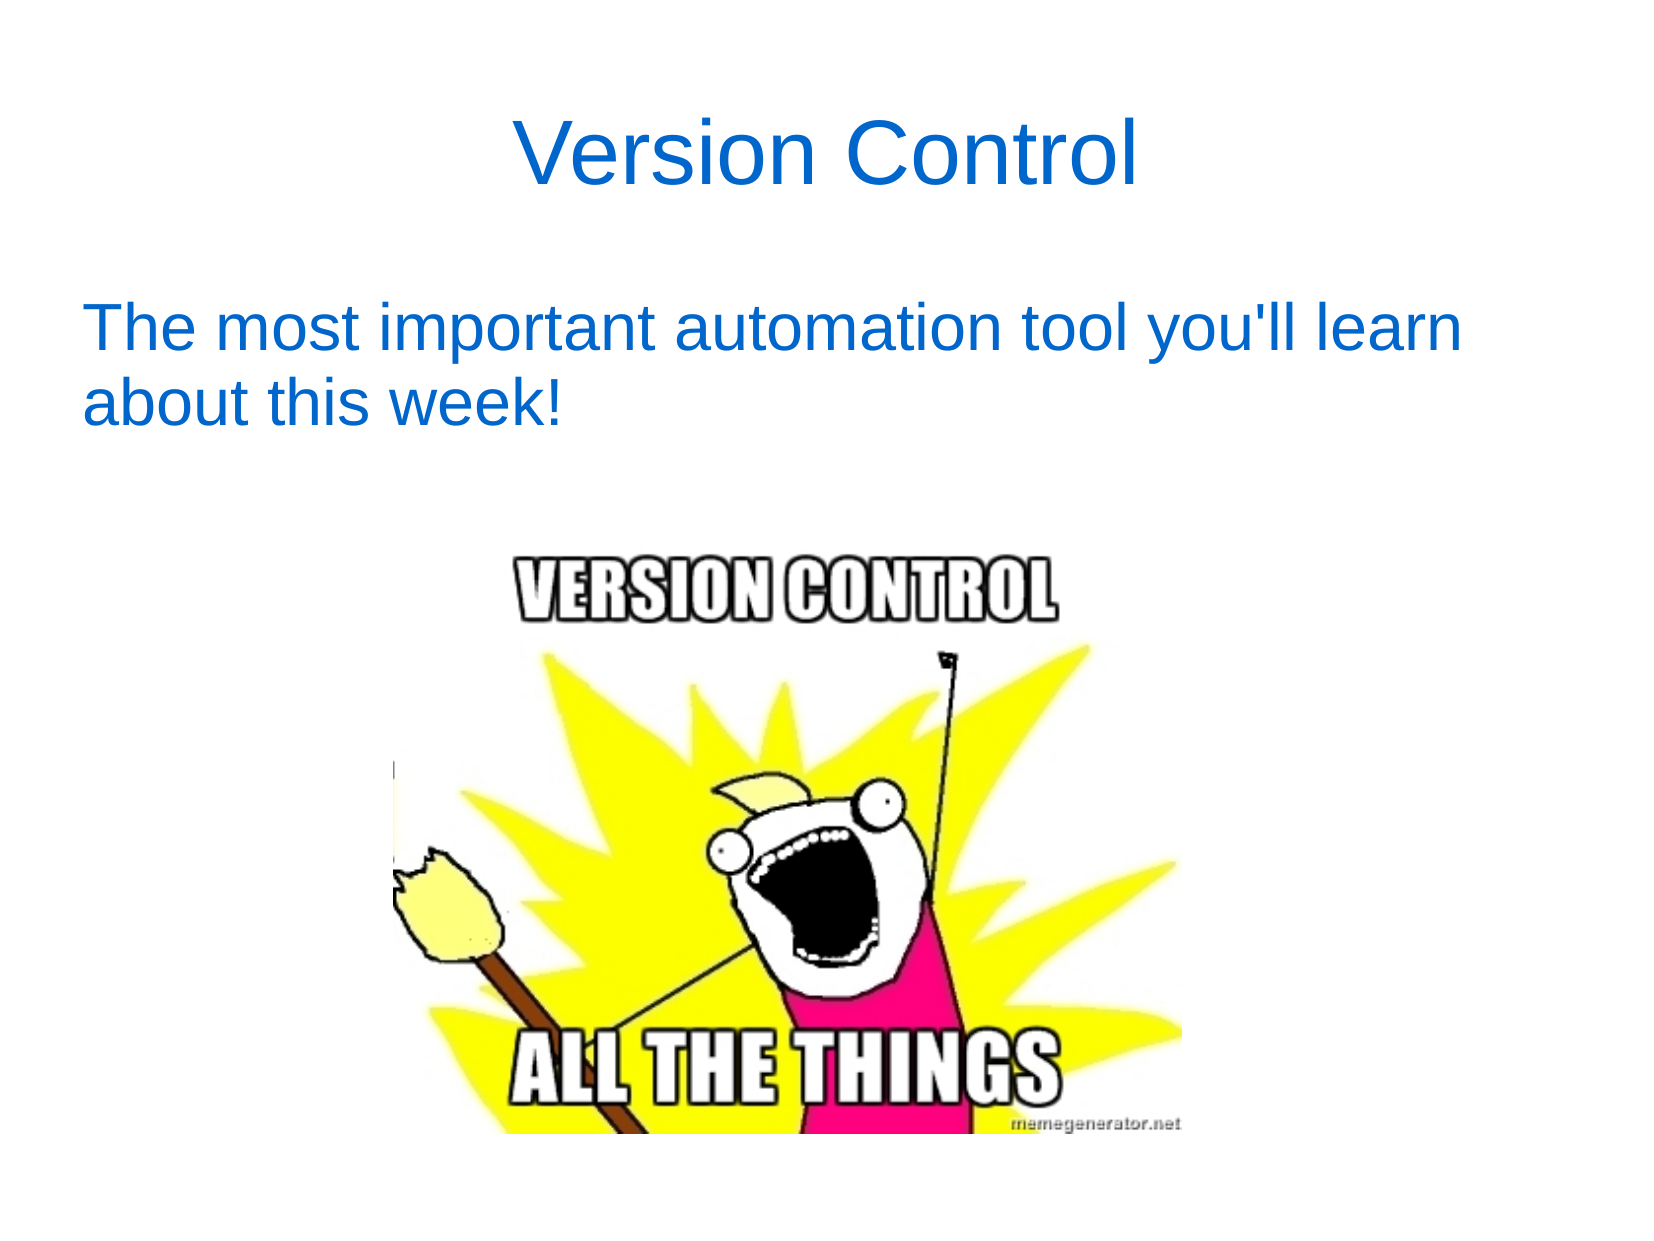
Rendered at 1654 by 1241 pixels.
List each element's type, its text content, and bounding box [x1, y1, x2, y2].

list The most important automation tool you'll learn about this week! [82, 290, 1571, 1010]
picture [393, 543, 1182, 1134]
title Version Control [82, 49, 1571, 257]
